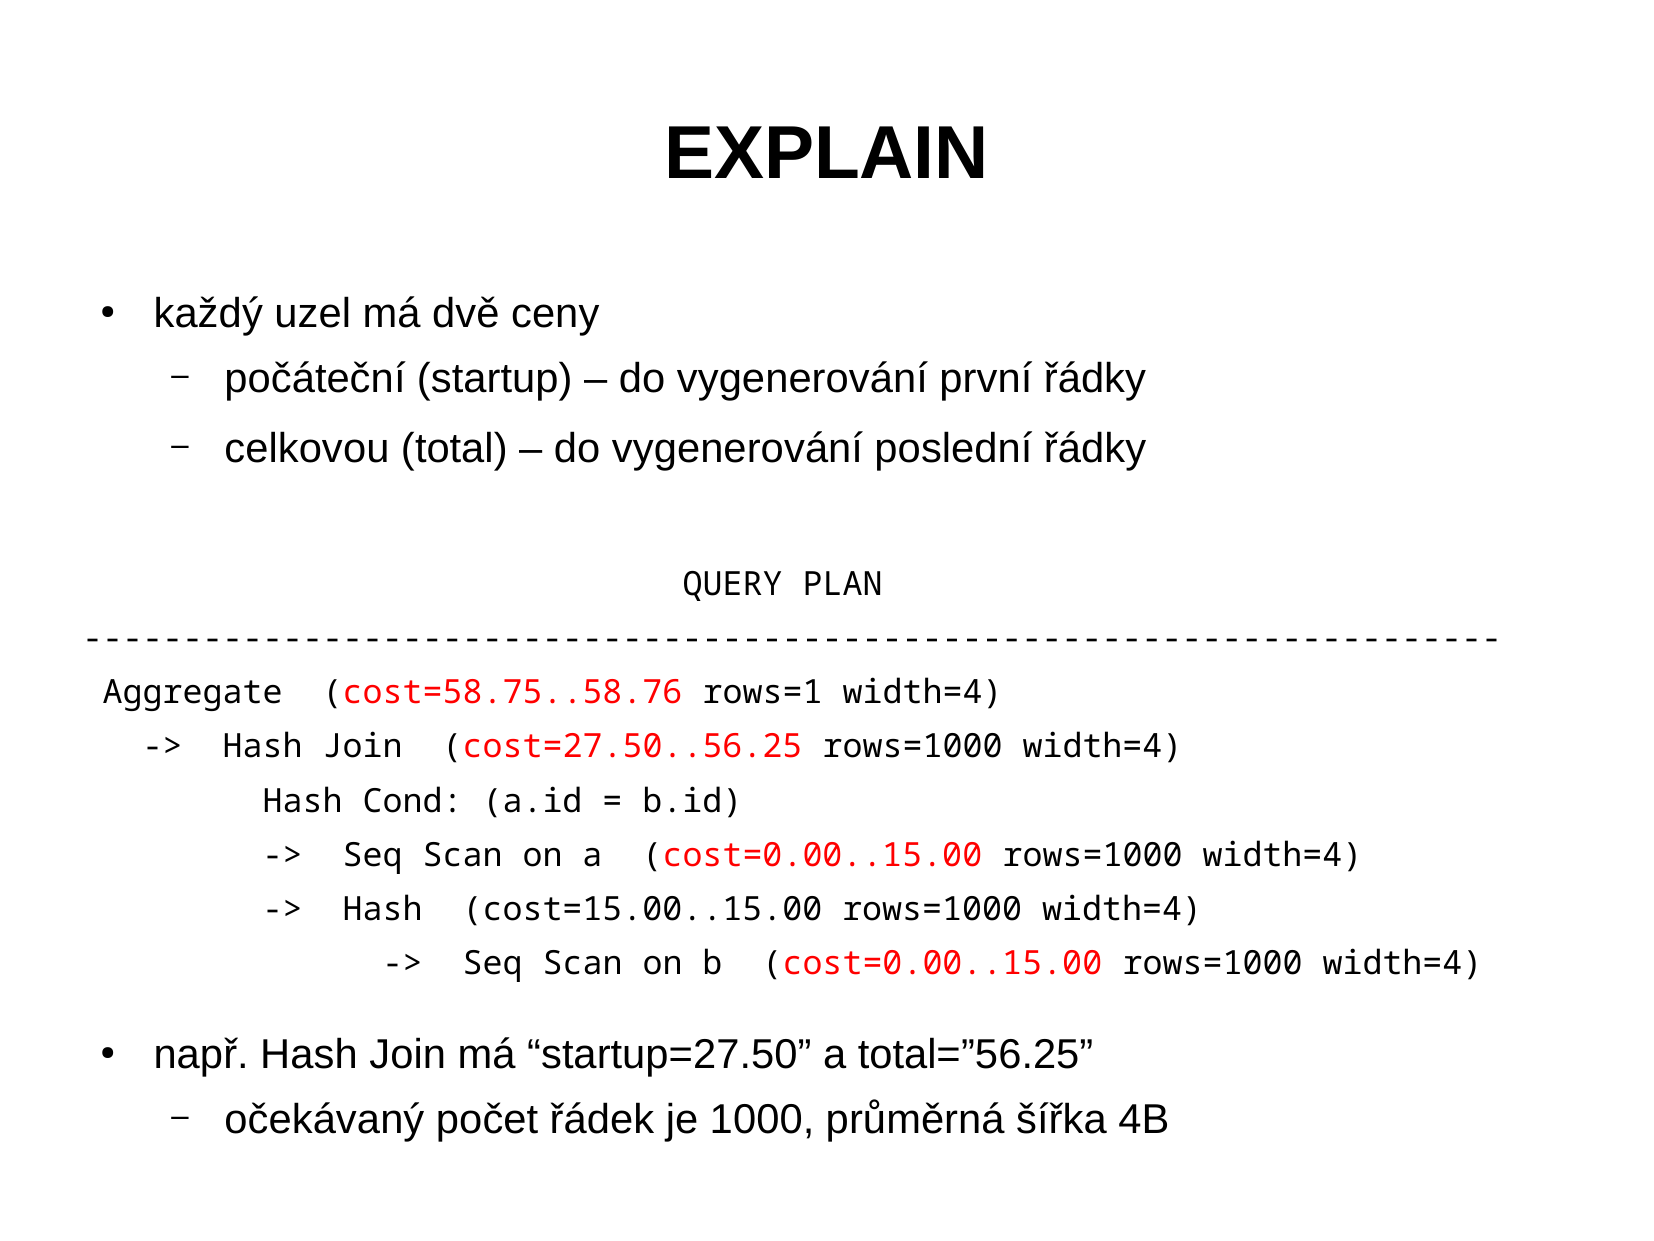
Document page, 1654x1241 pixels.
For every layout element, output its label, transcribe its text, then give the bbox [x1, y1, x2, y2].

list každý uzel má dvě ceny počáteční (startup) – do vygenerování první řádky celkovou (total) – do vygenerování poslední řádky QUERY PLAN ----------------------------------------------------------------------- Aggregate (cost=58.75..58.76 rows=1 width=4) -> Hash Join (cost=27.50..56.25 rows=1000 width=4) Hash Cond: (a.id = b.id) -> Seq Scan on a (cost=0.00..15.00 rows=1000 width=4) -> Hash (cost=15.00..15.00 rows=1000 width=4) -> Seq Scan on b (cost=0.00..15.00 rows=1000 width=4) např. Hash Join má “startup=27.50” a total=”56.25” očekávaný počet řádek je 1000, průměrná šířka 4B [82, 290, 1538, 1171]
title EXPLAIN [82, 49, 1571, 257]
